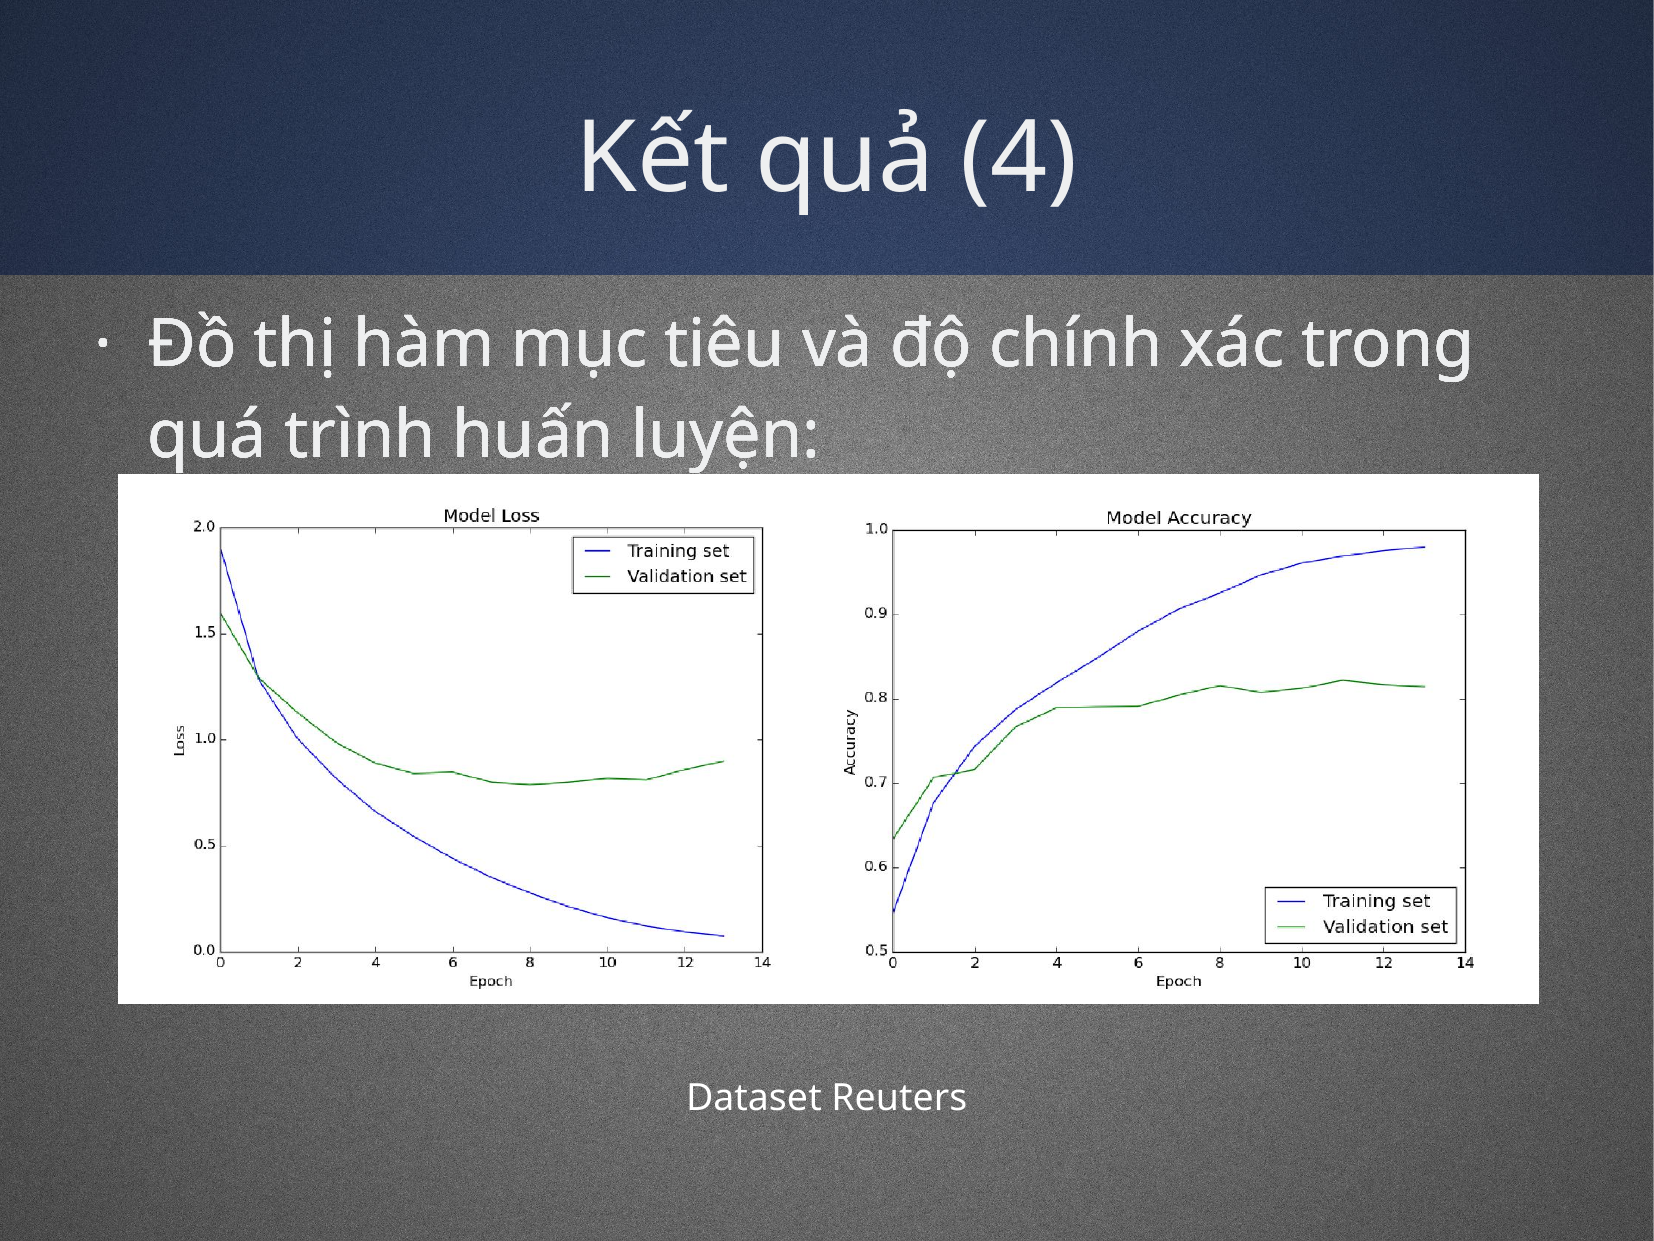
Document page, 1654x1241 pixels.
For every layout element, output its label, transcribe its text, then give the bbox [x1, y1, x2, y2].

list Đồ thị hàm mục tiêu và độ chính xác trong quá trình huấn luyện [76, 295, 1566, 452]
text_box Dataset Reuters [206, 1063, 1447, 1123]
title Kết quả (4) [82, 49, 1571, 257]
picture [0, 0, 1654, 1241]
